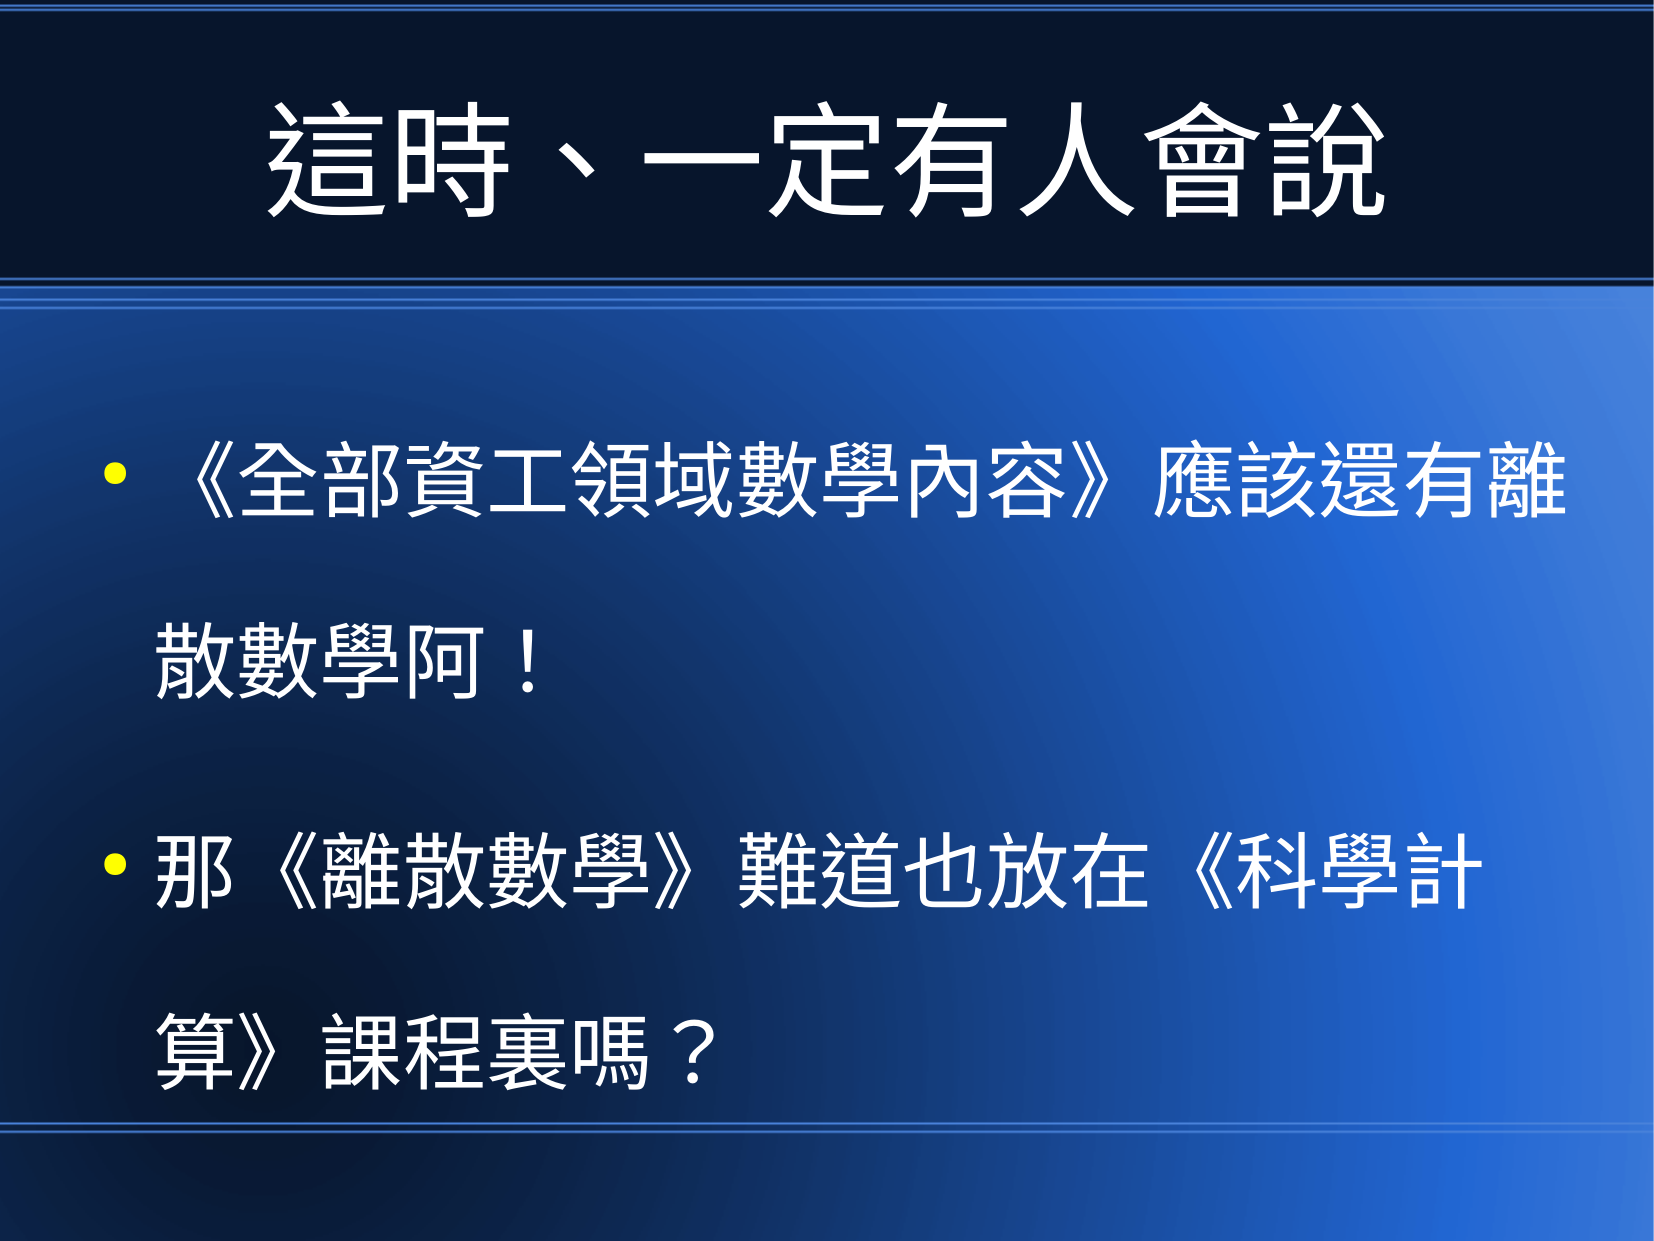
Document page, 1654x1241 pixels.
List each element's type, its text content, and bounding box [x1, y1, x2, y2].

list 《全部資工領域數學內容》應該還有離散數學阿！ 那《離散數學》難道也放在《科學計算》課程裏嗎？ [82, 355, 1571, 1241]
picture [0, 0, 1654, 1241]
title 這時、一定有人會說 [82, 49, 1571, 257]
